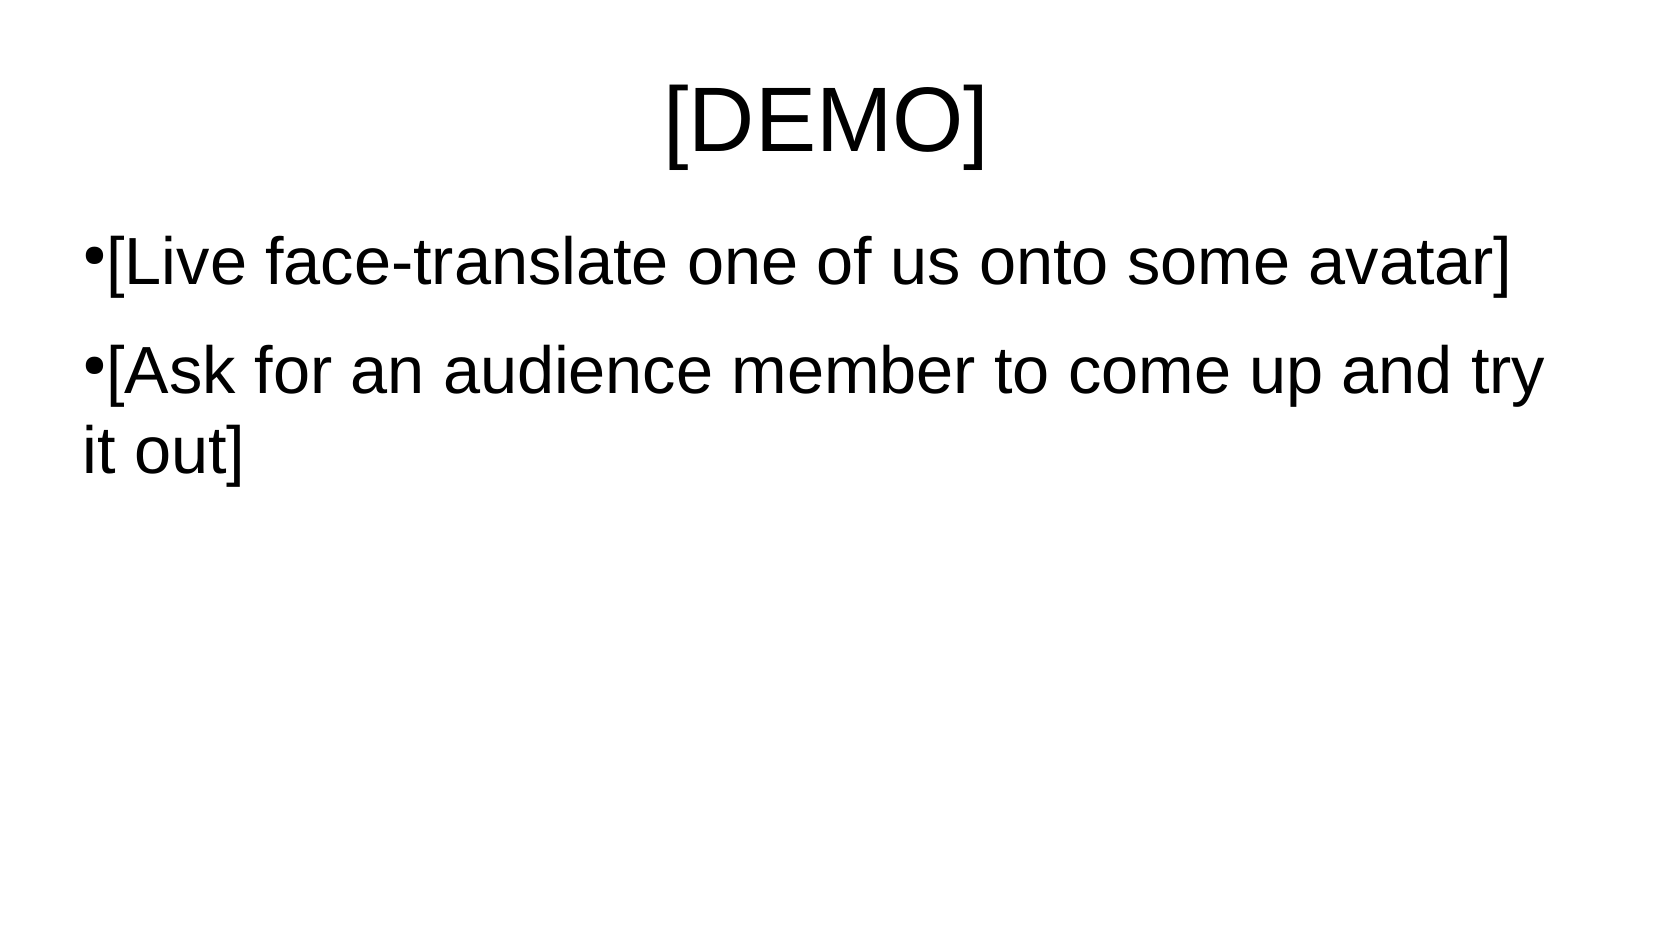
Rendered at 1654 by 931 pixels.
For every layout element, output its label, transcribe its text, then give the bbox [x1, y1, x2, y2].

title [DEMO] [82, 37, 1571, 193]
list [Live face-translate one of us onto some avatar] [Ask for an audience member to come up and try it out] [82, 217, 1571, 758]
